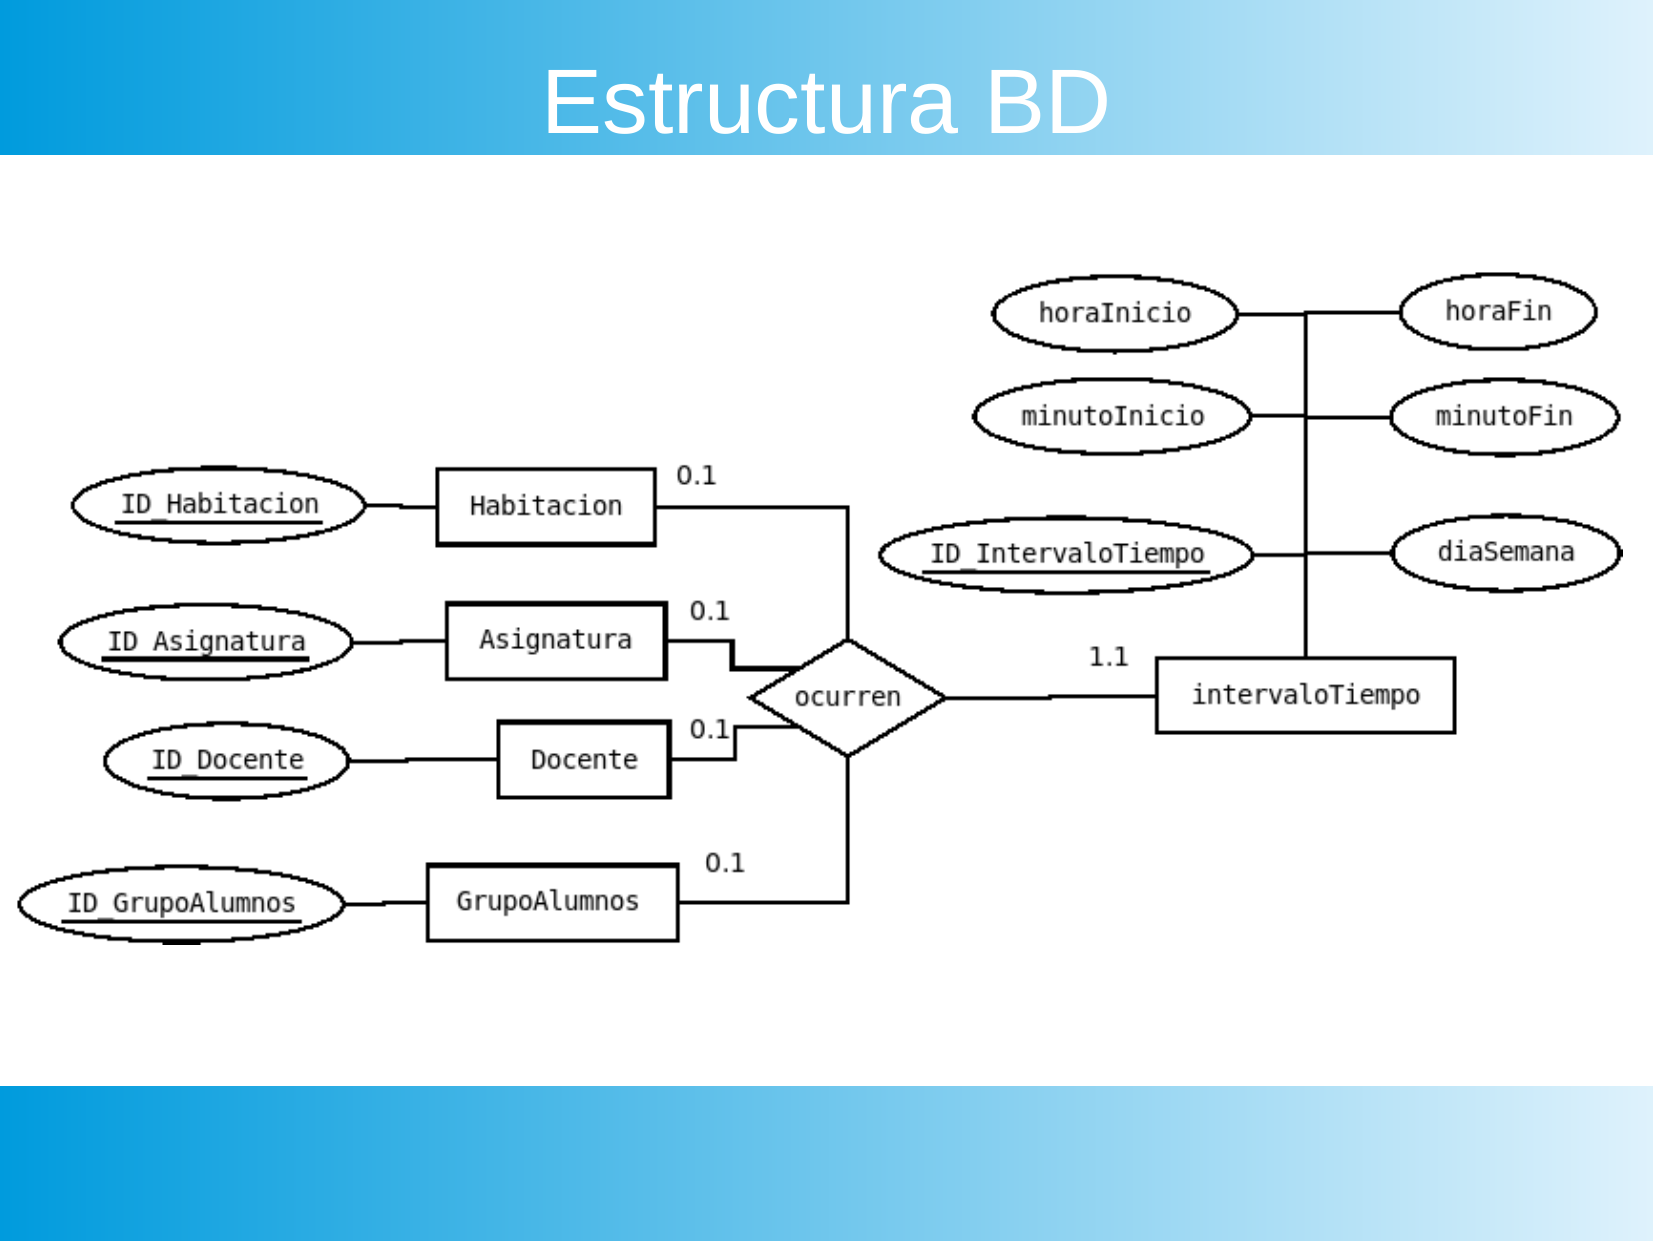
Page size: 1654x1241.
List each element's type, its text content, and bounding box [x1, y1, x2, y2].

picture [16, 271, 1623, 945]
title Estructura BD [82, 49, 1571, 155]
